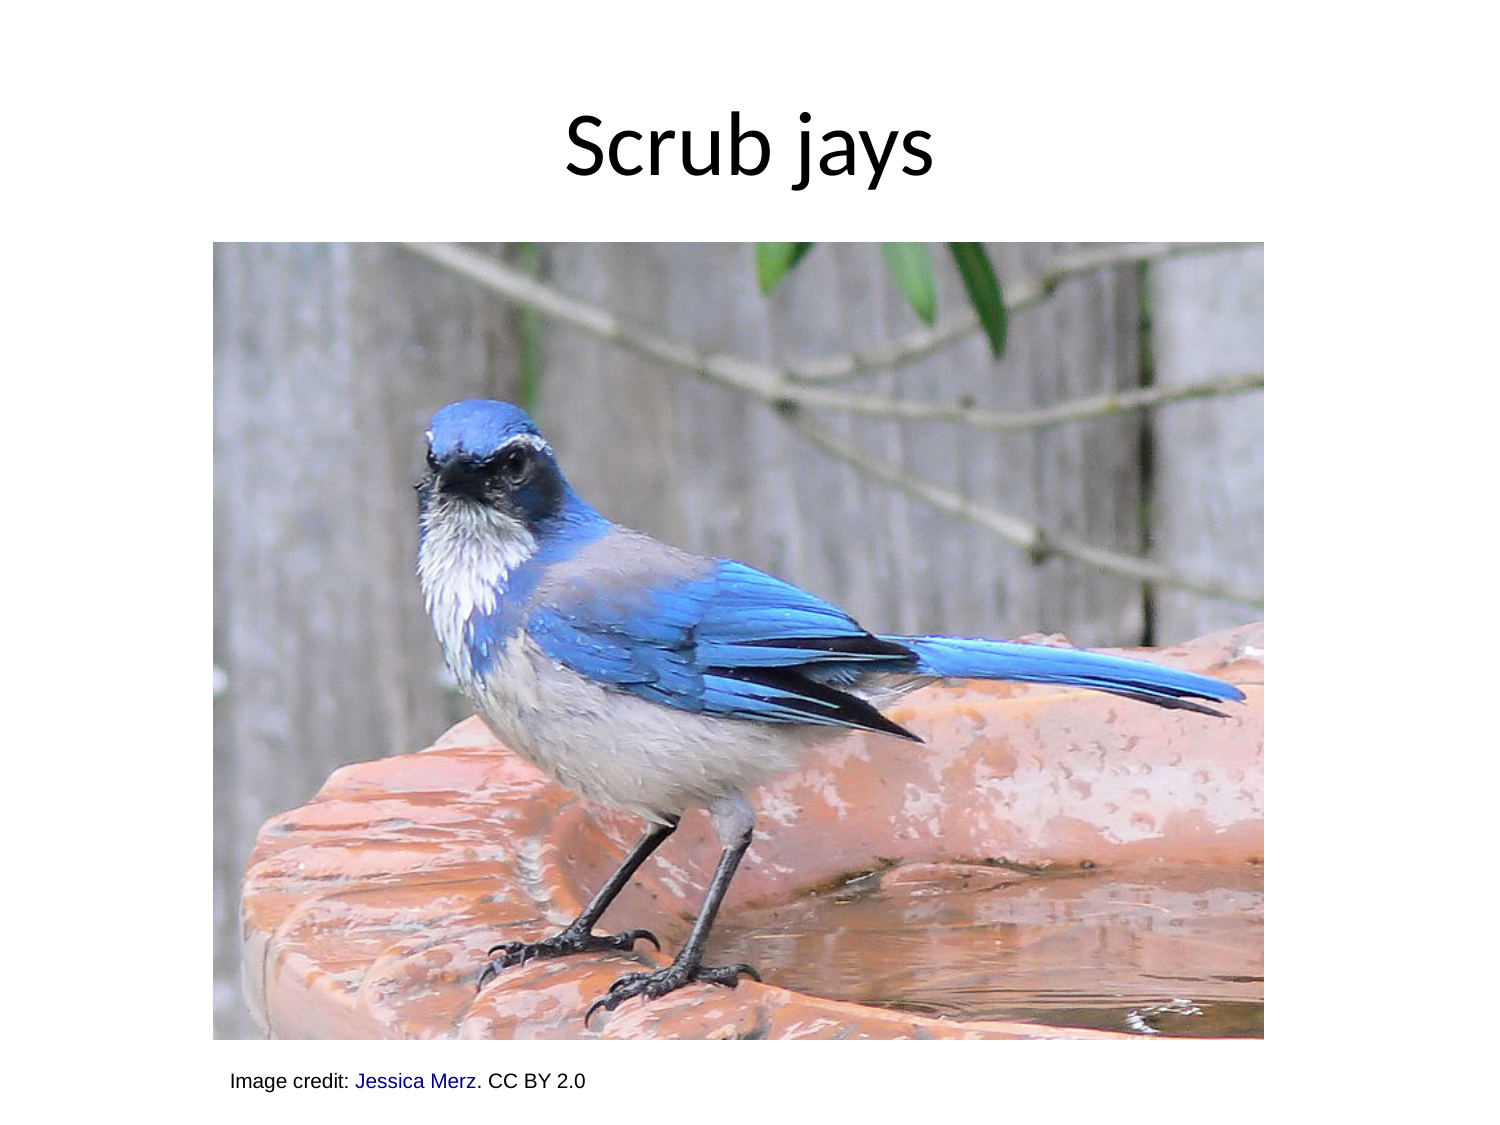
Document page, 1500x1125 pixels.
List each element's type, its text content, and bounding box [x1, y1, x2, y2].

text_box Image credit: Jessica Merz. CC BY 2.0 [215, 1061, 1276, 1125]
picture [213, 242, 1264, 1040]
title Scrub jays [75, 45, 1425, 233]
